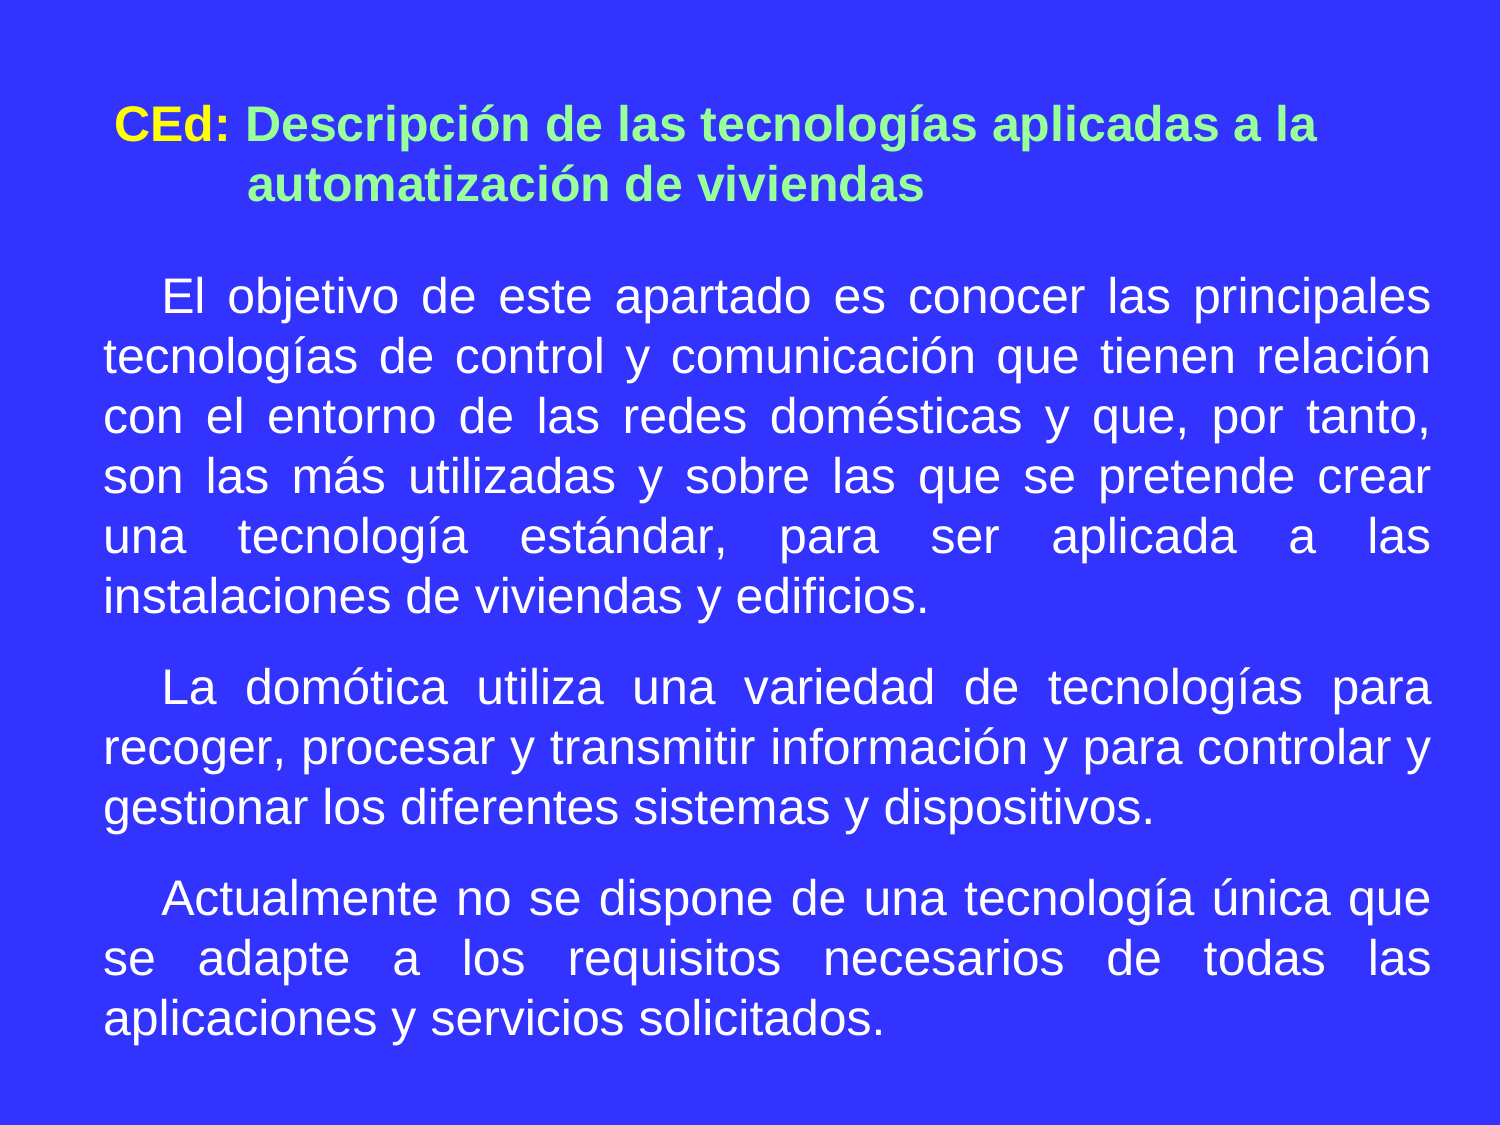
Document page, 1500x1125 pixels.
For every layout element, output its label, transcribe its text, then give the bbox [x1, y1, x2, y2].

text_box El objetivo de este apartado es conocer las principales tecnologías de control y comunicación que tienen relación con el entorno de las redes domésticas y que, por tanto, son las más utilizadas y sobre las que se pretende crear una tecnología estándar, para ser aplicada a las instalaciones de viviendas y edificios. La domótica utiliza una variedad de tecnologías para recoger, procesar y transmitir información y para controlar y gestionar los diferentes sistemas y dispositivos. Actualmente no se dispone de una tecnología única que se adapte a los requisitos necesarios de todas las aplicaciones y servicios solicitados. [88, 255, 1447, 1054]
text_box CEd: Descripción de las tecnologías aplicadas a la automatización de viviendas [100, 83, 1347, 219]
